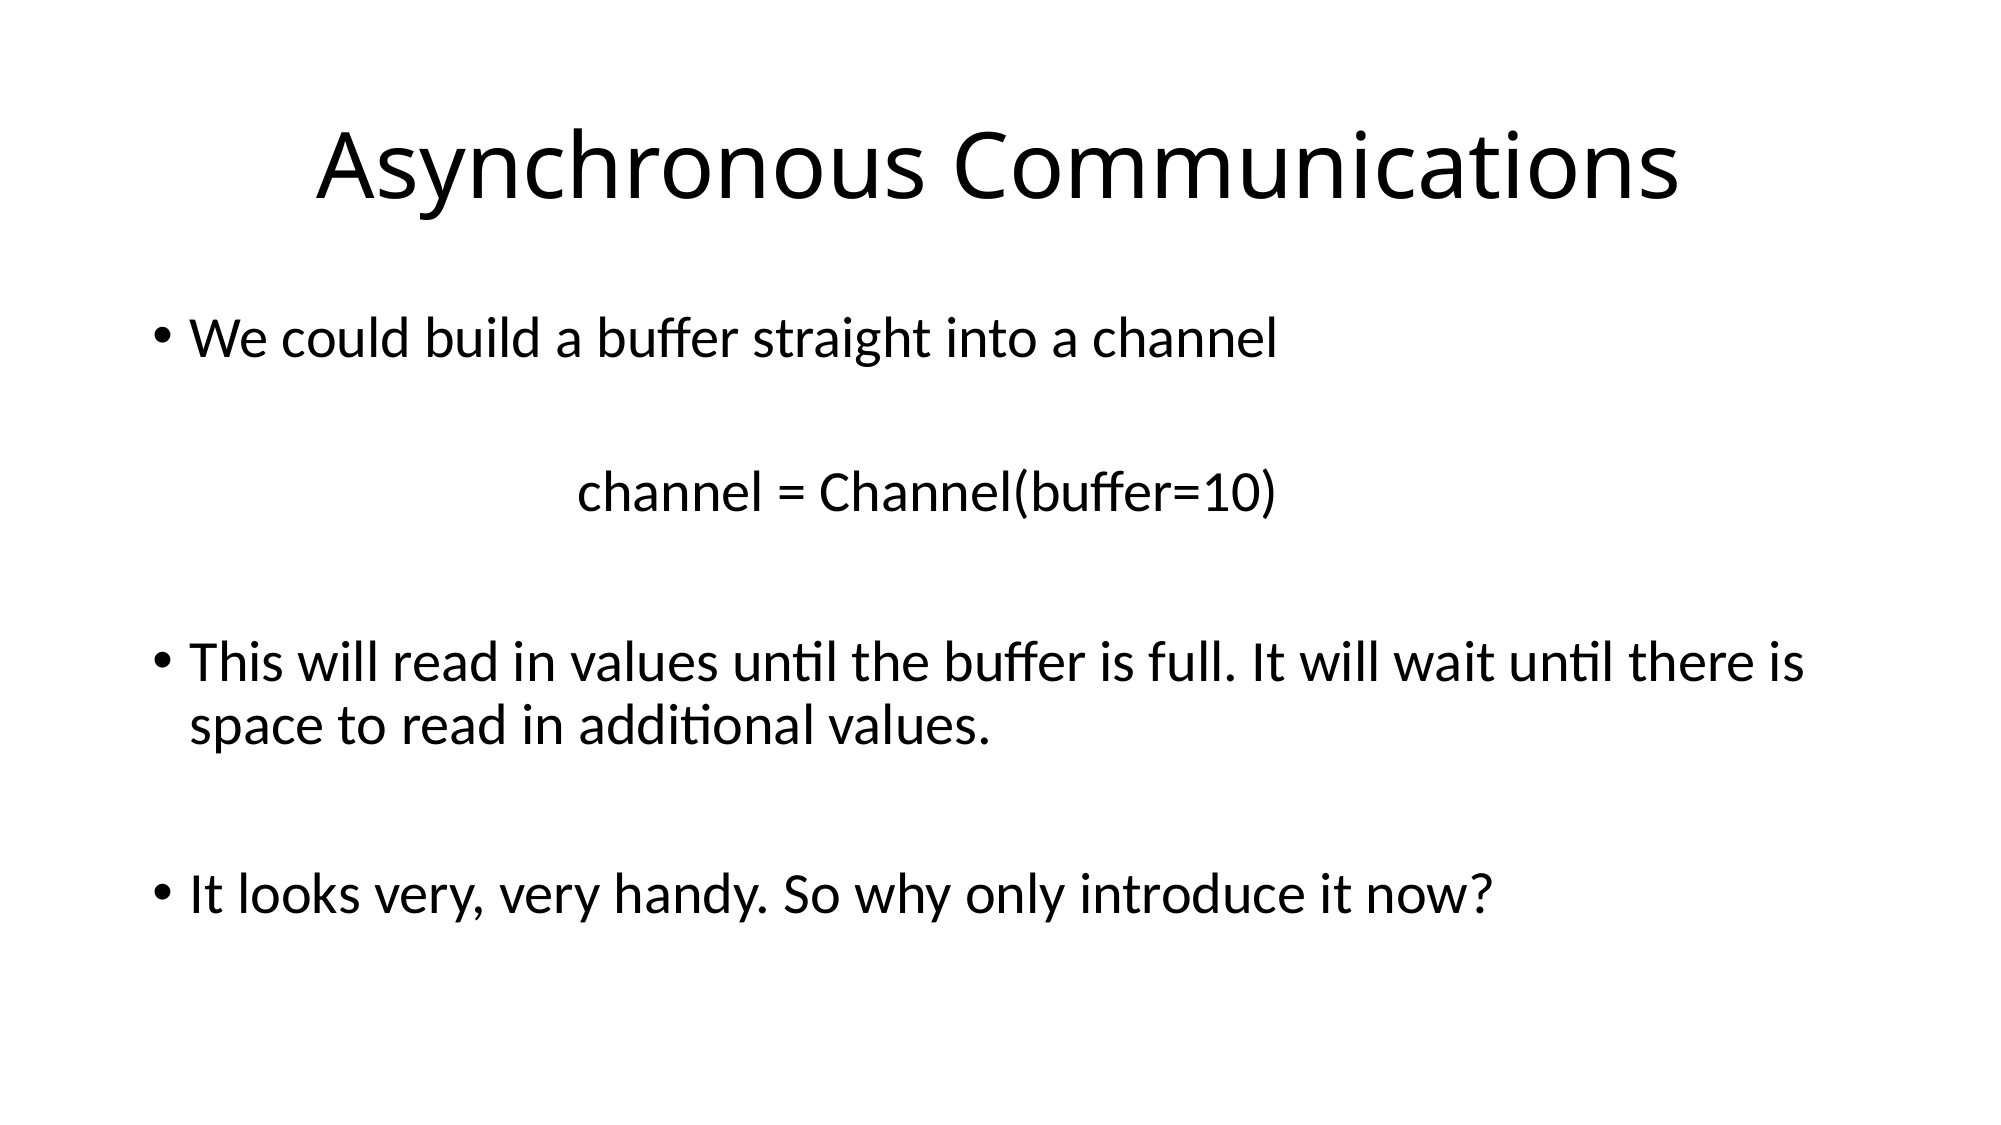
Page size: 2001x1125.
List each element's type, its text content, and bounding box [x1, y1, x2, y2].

title Asynchronous Communications [137, 59, 1863, 278]
list We could build a buffer straight into a channel channel = Channel(buffer=10) This will read in values until the buffer is full. It will wait until there is space to read in additional values. It looks very, very handy. So why only introduce it now? [137, 299, 1863, 1014]
